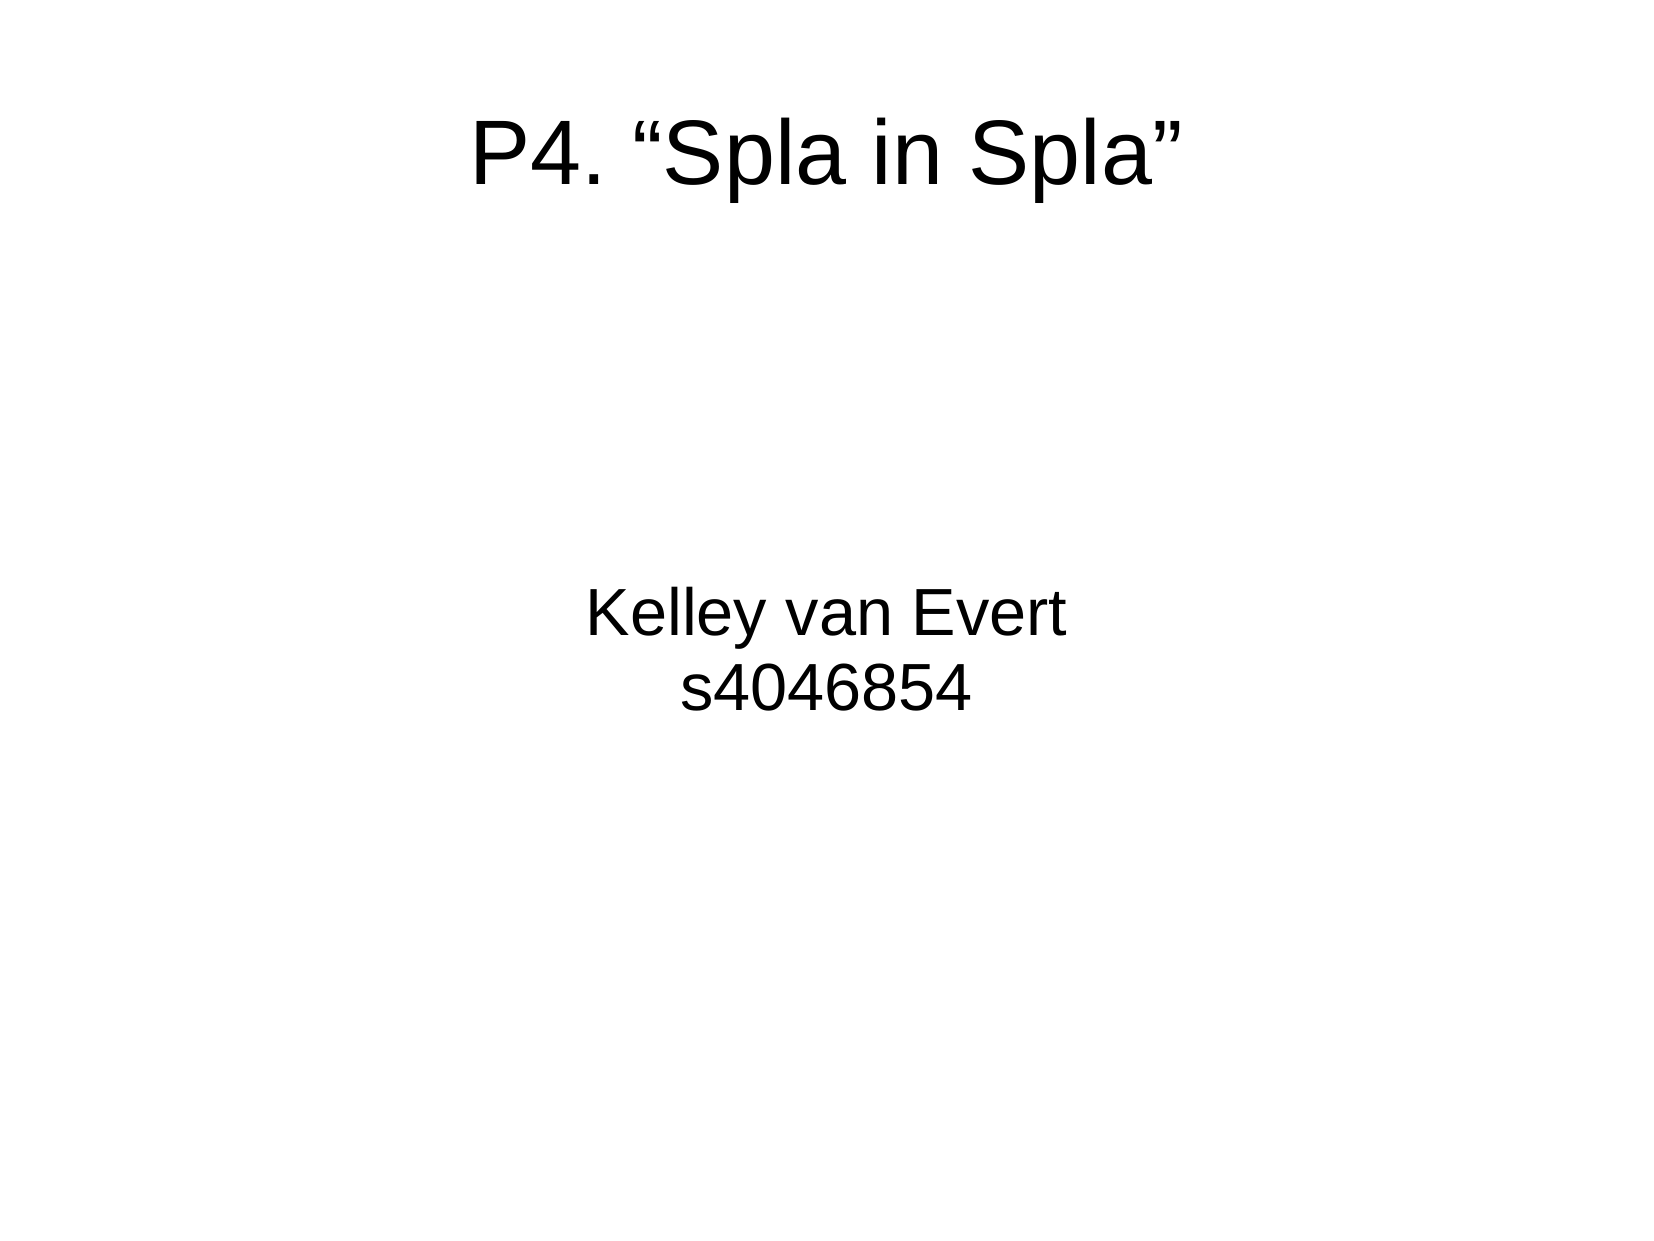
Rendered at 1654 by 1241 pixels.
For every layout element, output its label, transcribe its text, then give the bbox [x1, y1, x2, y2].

subtitle Kelley van Evert s4046854 [82, 290, 1571, 1010]
title P4. “Spla in Spla” [82, 49, 1571, 257]
